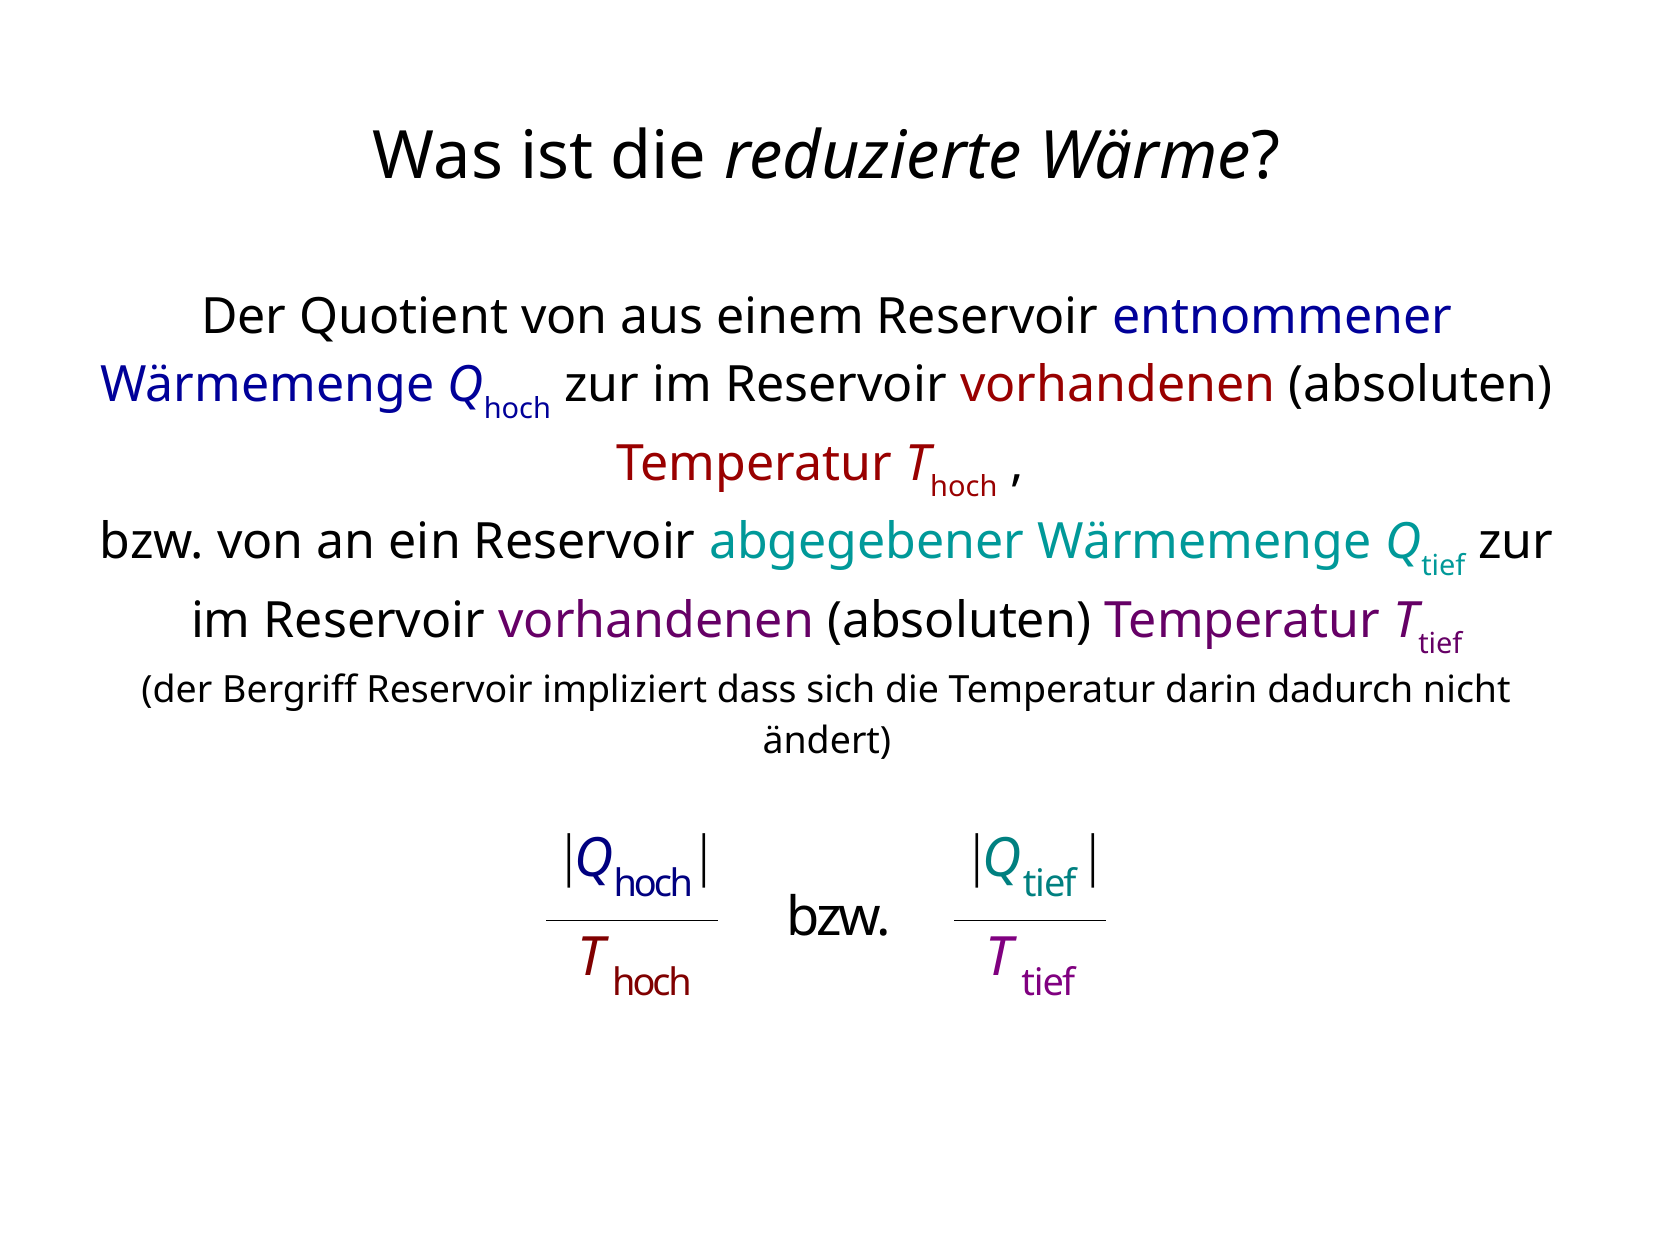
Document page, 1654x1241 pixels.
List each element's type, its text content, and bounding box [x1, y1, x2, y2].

chart [538, 824, 1115, 1006]
title Was ist die reduzierte Wärme? [82, 49, 1571, 257]
subtitle Der Quotient von aus einem Reservoir entnommener Wärmemenge Qhoch zur im Reservoir vorhandenen (absoluten) Temperatur Thoch , bzw. von an ein Reservoir abgegebener Wärmemenge Qtief zur im Reservoir vorhandenen (absoluten) Temperatur Ttief (der Bergriff Reservoir impliziert dass sich die Temperatur darin dadurch nicht ändert) [82, 290, 1571, 1010]
